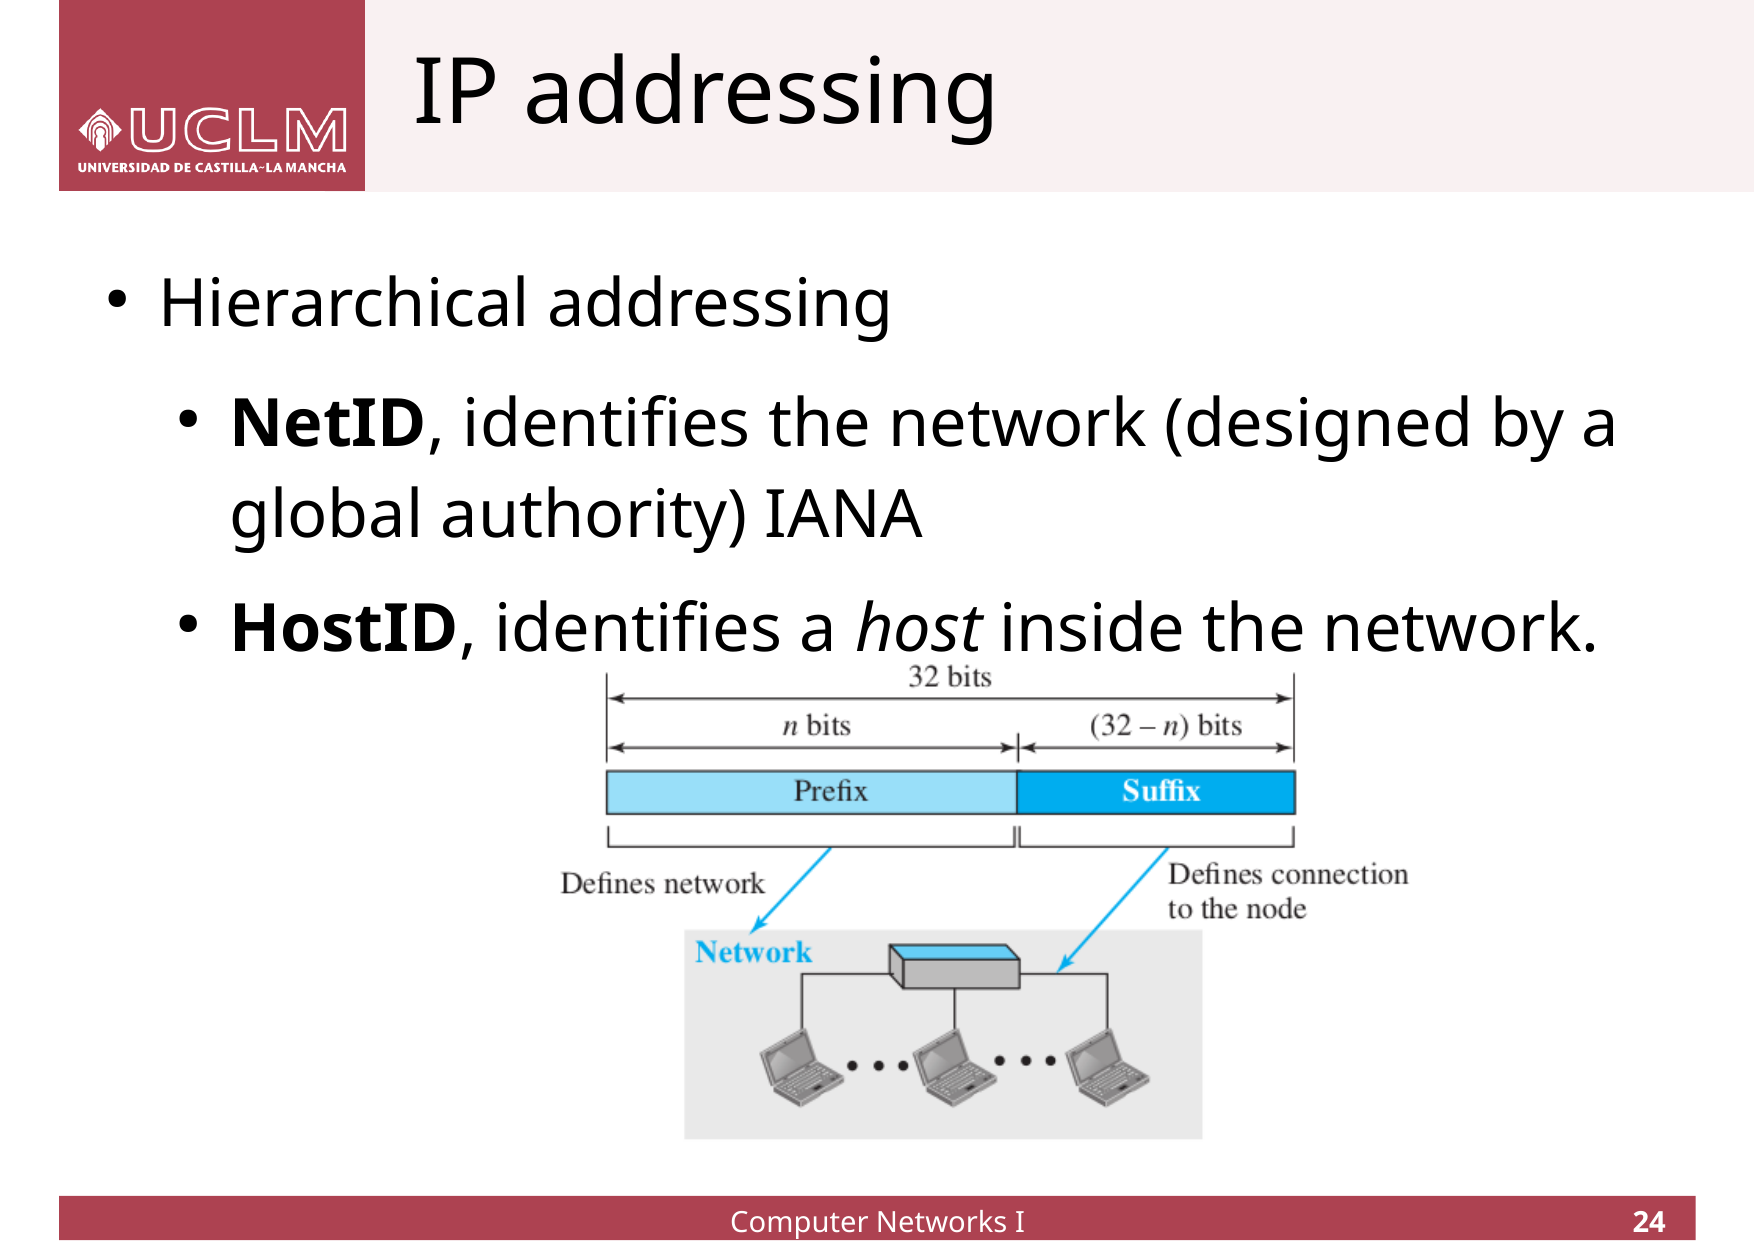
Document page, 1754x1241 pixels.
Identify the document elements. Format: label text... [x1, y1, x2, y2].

picture [59, 0, 365, 191]
list Hierarchical addressing NetID, identifies the network (designed by a global authority) IANA HostID, identifies a host inside the network. [87, 254, 1667, 974]
picture [553, 657, 1436, 1152]
title IP addressing [413, 0, 1667, 198]
